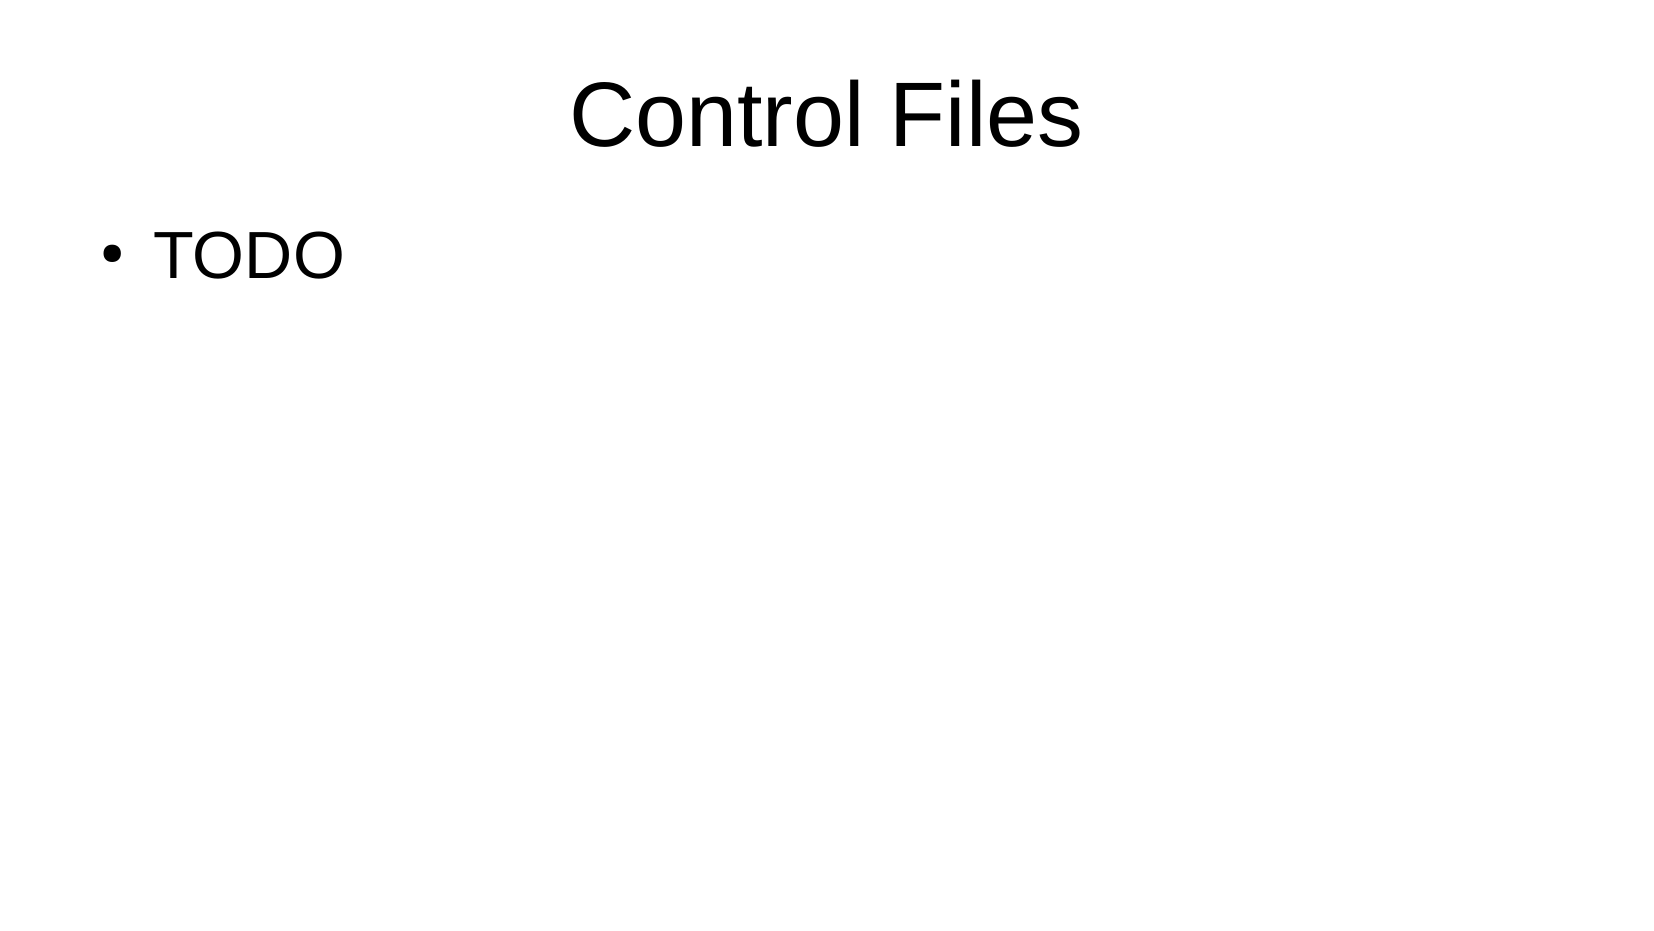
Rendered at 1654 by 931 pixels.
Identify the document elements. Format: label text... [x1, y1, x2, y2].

title Control Files [82, 37, 1571, 193]
list TODO [82, 217, 1571, 758]
